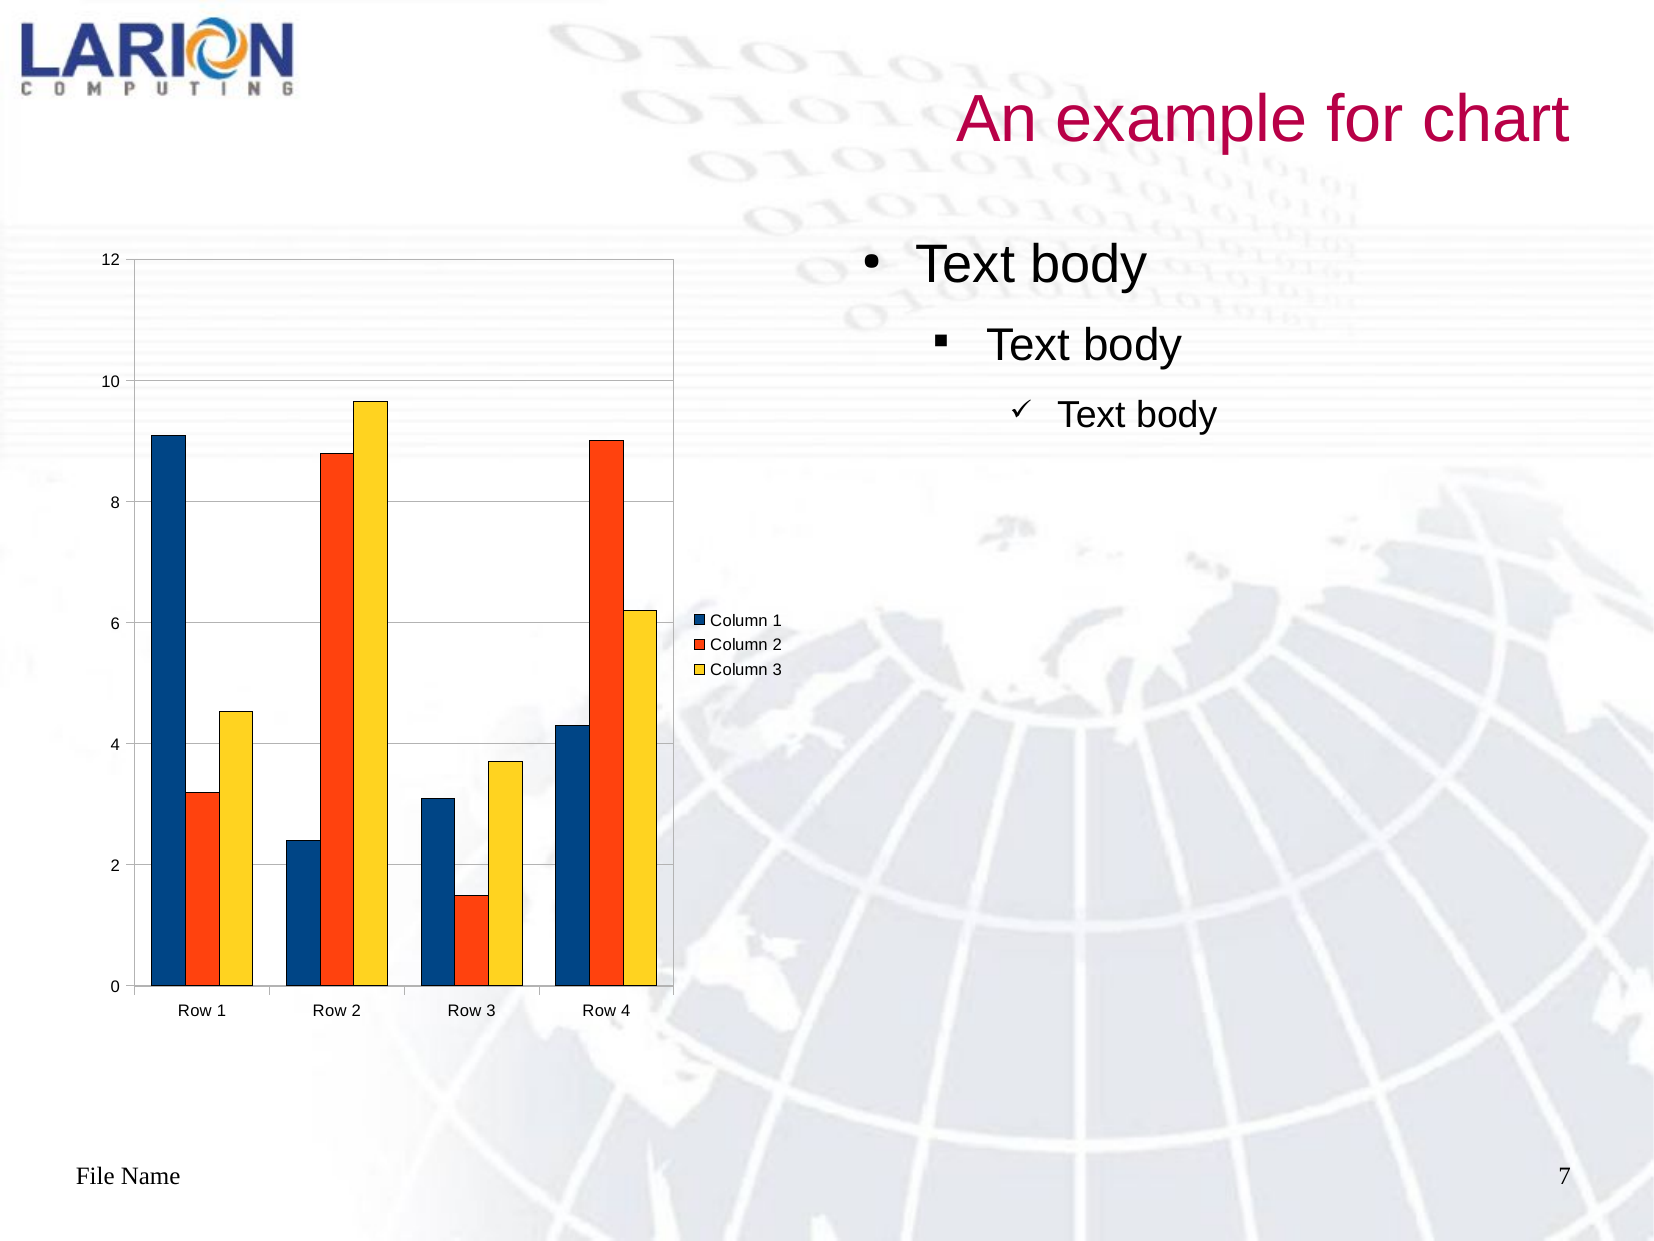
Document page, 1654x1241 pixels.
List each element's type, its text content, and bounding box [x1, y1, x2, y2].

list Text body Text body Text body [844, 233, 1571, 1053]
picture [0, 0, 1654, 1241]
chart [86, 233, 814, 1053]
title An example for chart [300, 49, 1571, 188]
